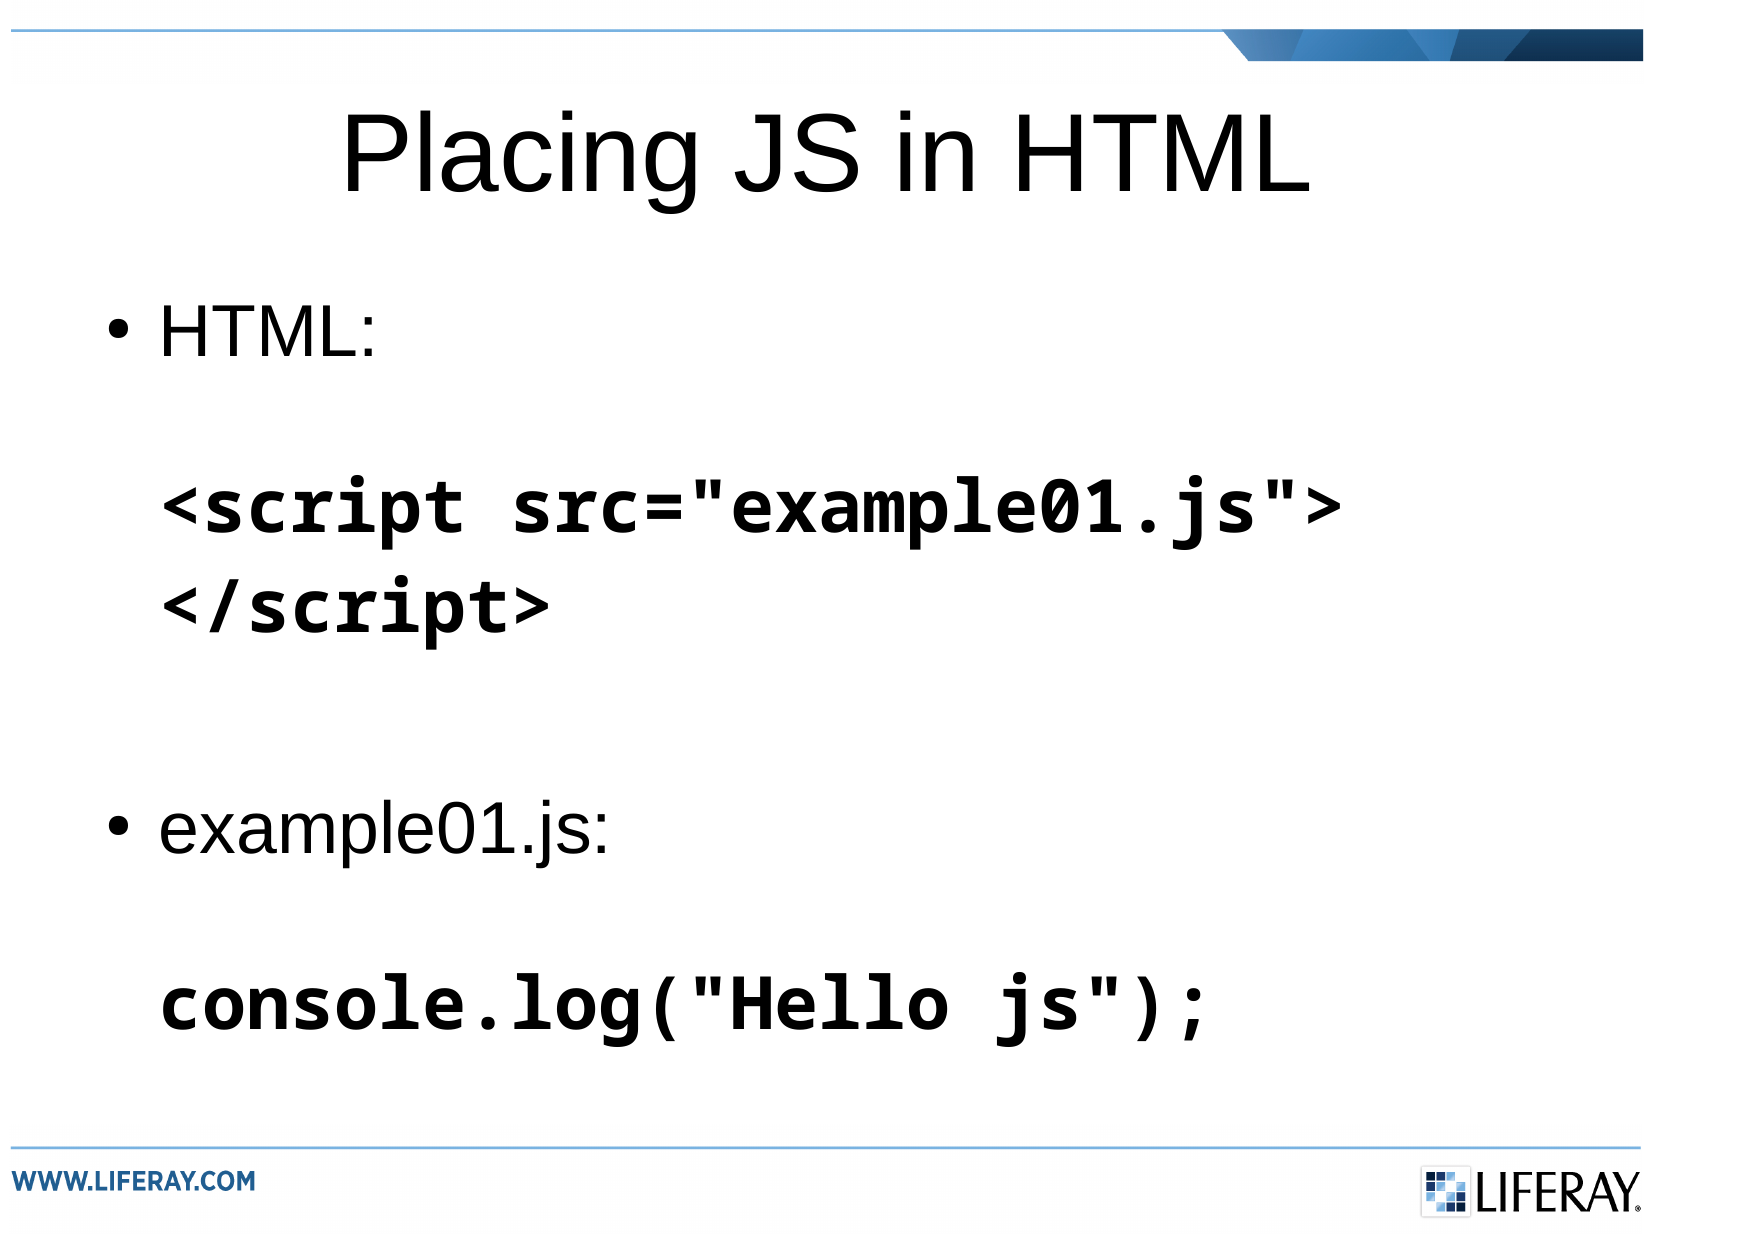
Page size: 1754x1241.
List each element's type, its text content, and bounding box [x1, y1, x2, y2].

list HTML: <script src="example01.js"> </script> example01.js: console.log("Hello js"); [87, 290, 1667, 1109]
picture [9, 1124, 1642, 1234]
title Placing JS in HTML [82, 49, 1571, 257]
picture [11, 0, 1644, 84]
